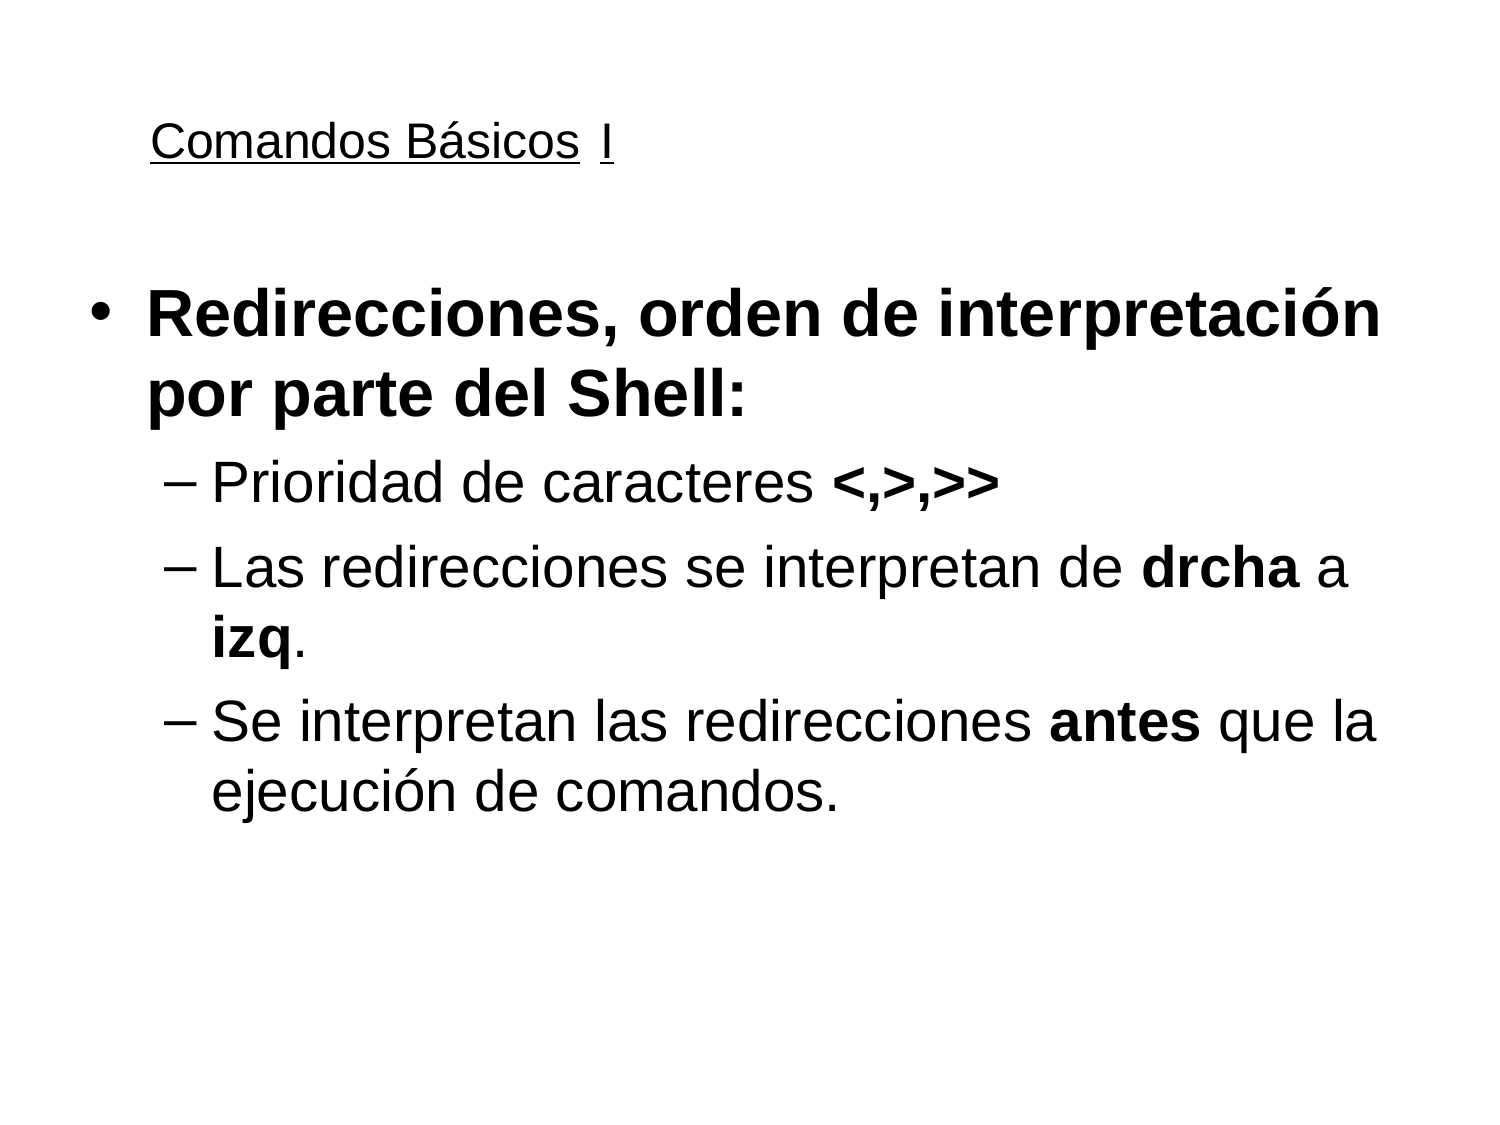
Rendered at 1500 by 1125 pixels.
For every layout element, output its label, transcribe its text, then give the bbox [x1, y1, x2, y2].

title Comandos Básicos I [75, 45, 1426, 233]
list Redirecciones, orden de interpretación por parte del Shell: Prioridad de caracteres <,>,>> Las redirecciones se interpretan de drcha a izq. Se interpretan las redirecciones antes que la ejecución de comandos. [75, 262, 1426, 1006]
